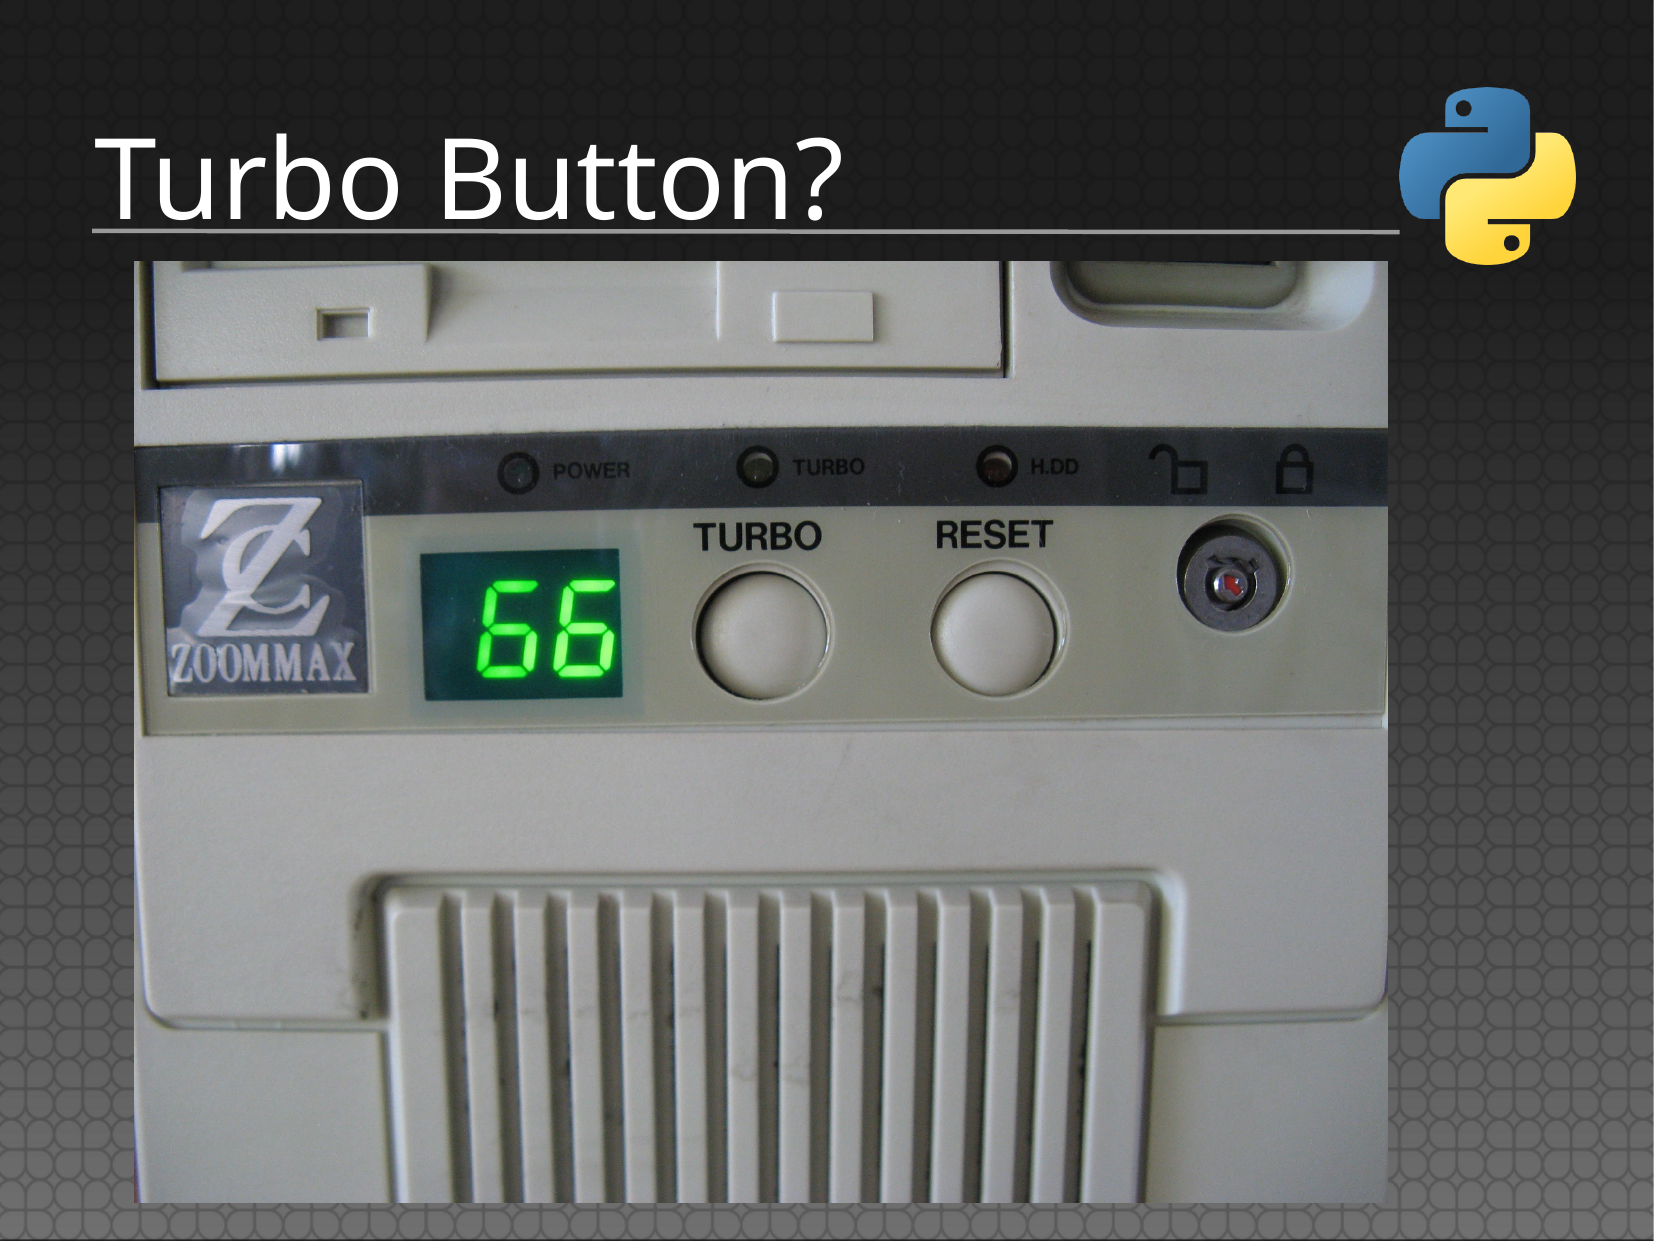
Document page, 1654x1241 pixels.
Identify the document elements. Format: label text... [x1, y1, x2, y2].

title Turbo Button? [94, 100, 1426, 251]
picture [0, 0, 1654, 1241]
